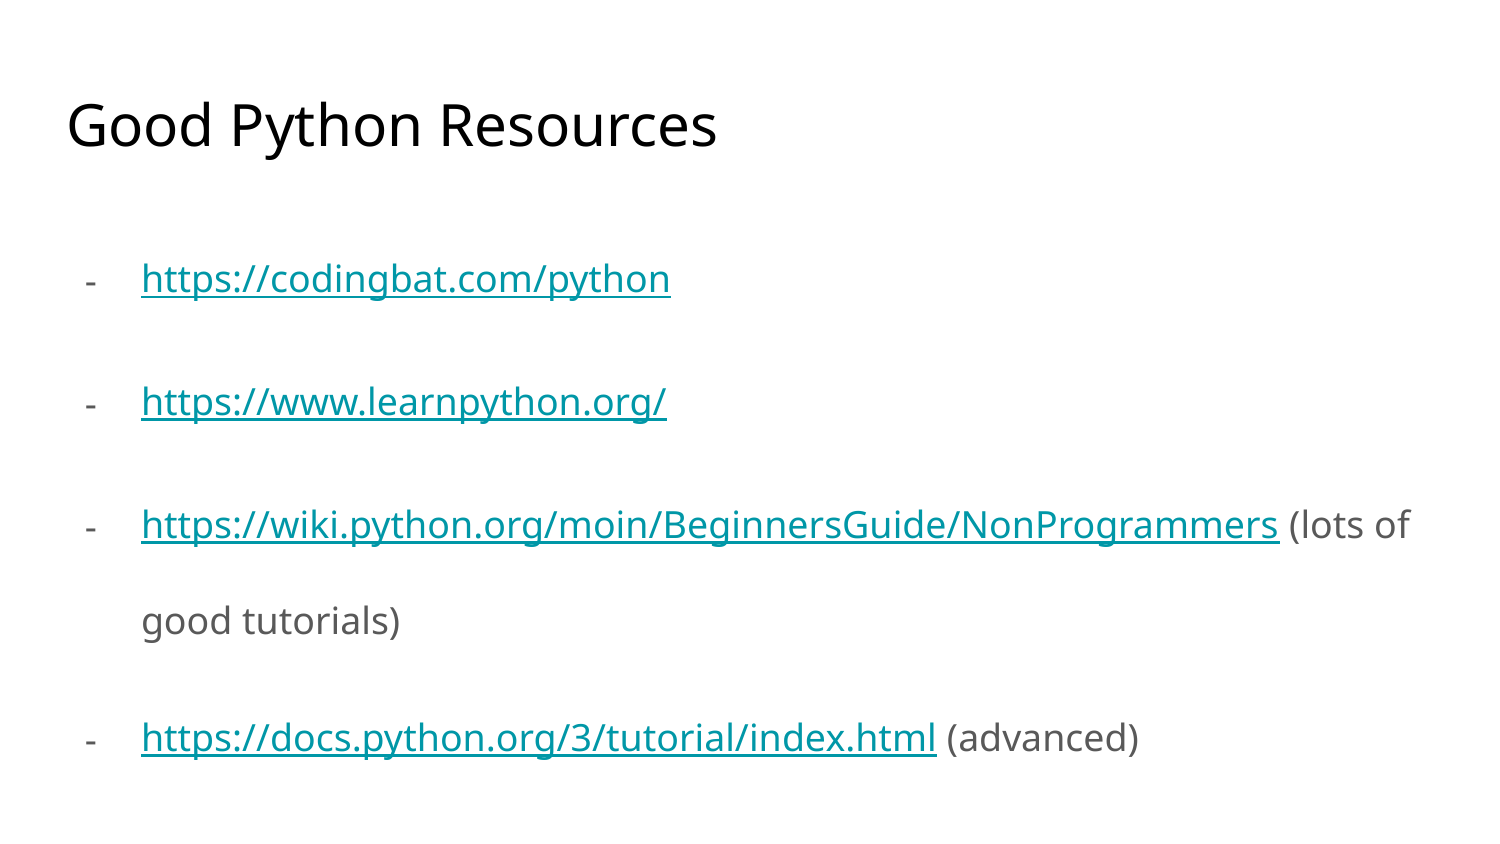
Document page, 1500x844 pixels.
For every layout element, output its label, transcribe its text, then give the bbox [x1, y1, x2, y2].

title Good Python Resources [51, 72, 1449, 167]
list https://codingbat.com/python https://www.learnpython.org/ https://wiki.python.org/moin/BeginnersGuide/NonProgrammers (lots of good tutorials) https://docs.python.org/3/tutorial/index.html (advanced) [51, 189, 1449, 750]
